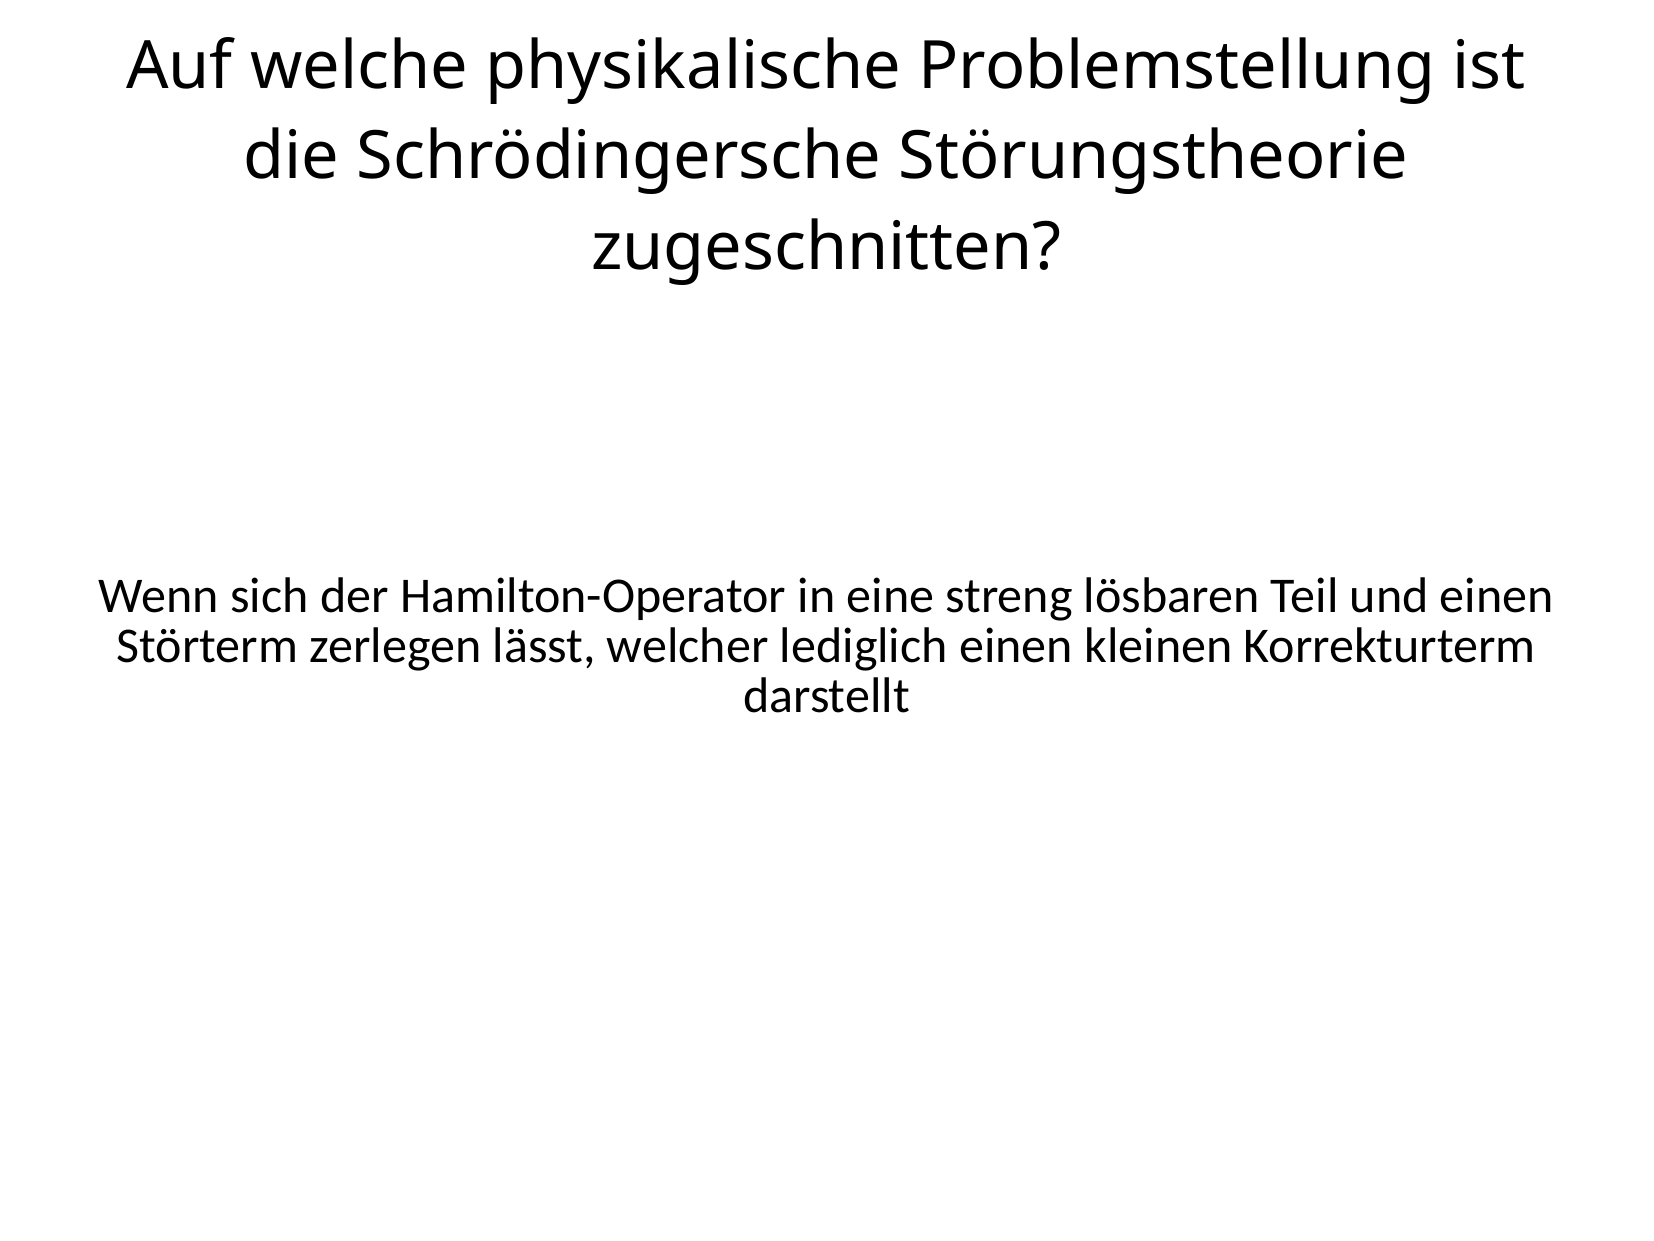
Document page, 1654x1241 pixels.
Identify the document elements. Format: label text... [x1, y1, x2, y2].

subtitle Wenn sich der Hamilton-Operator in eine streng lösbaren Teil und einen Störterm zerlegen lässt, welcher lediglich einen kleinen Korrekturterm darstellt [82, 290, 1571, 1010]
title Auf welche physikalische Problemstellung ist die Schrödingersche Störungstheorie zugeschnitten? [82, 49, 1571, 257]
